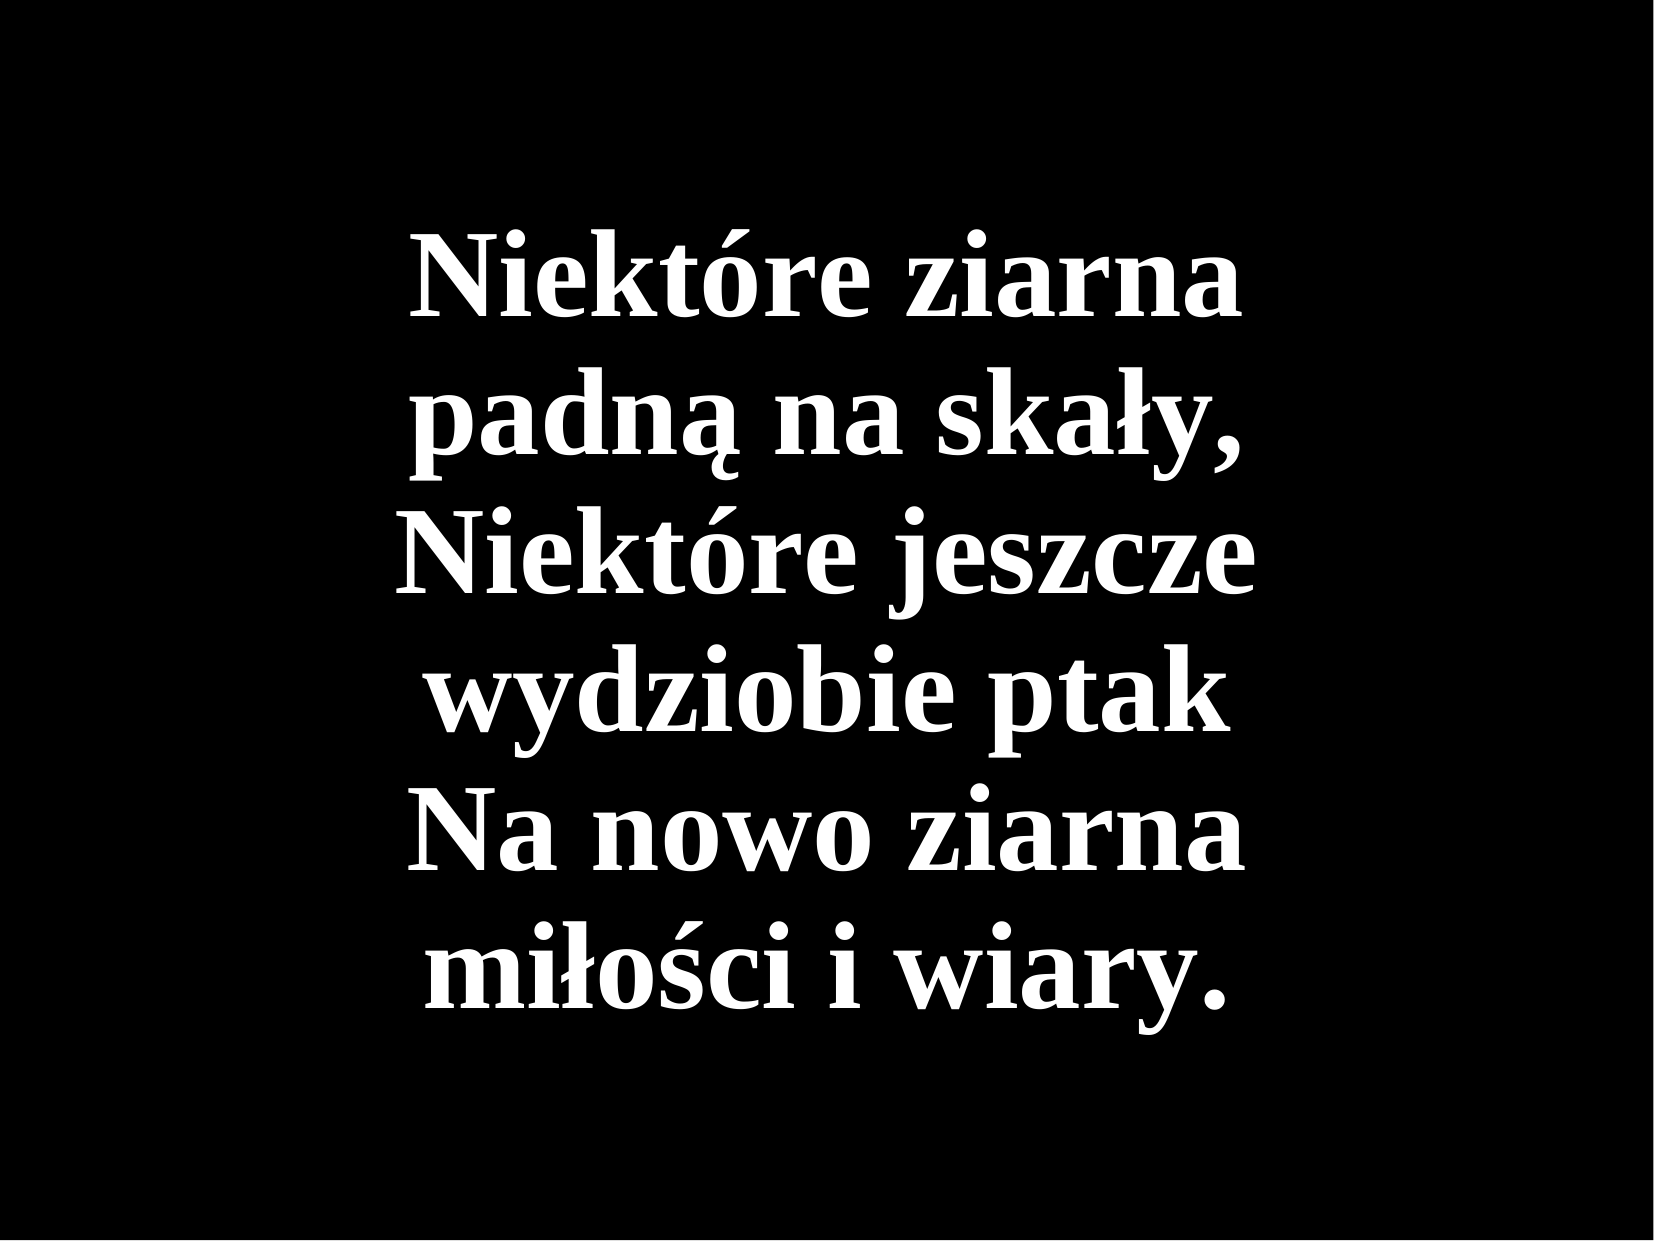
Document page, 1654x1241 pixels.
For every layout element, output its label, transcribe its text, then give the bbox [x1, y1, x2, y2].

title Niektóre ziarna padną na skały, Niektóre jeszcze wydziobie ptak Na nowo ziarna miłości i wiary. [0, 0, 1654, 1241]
